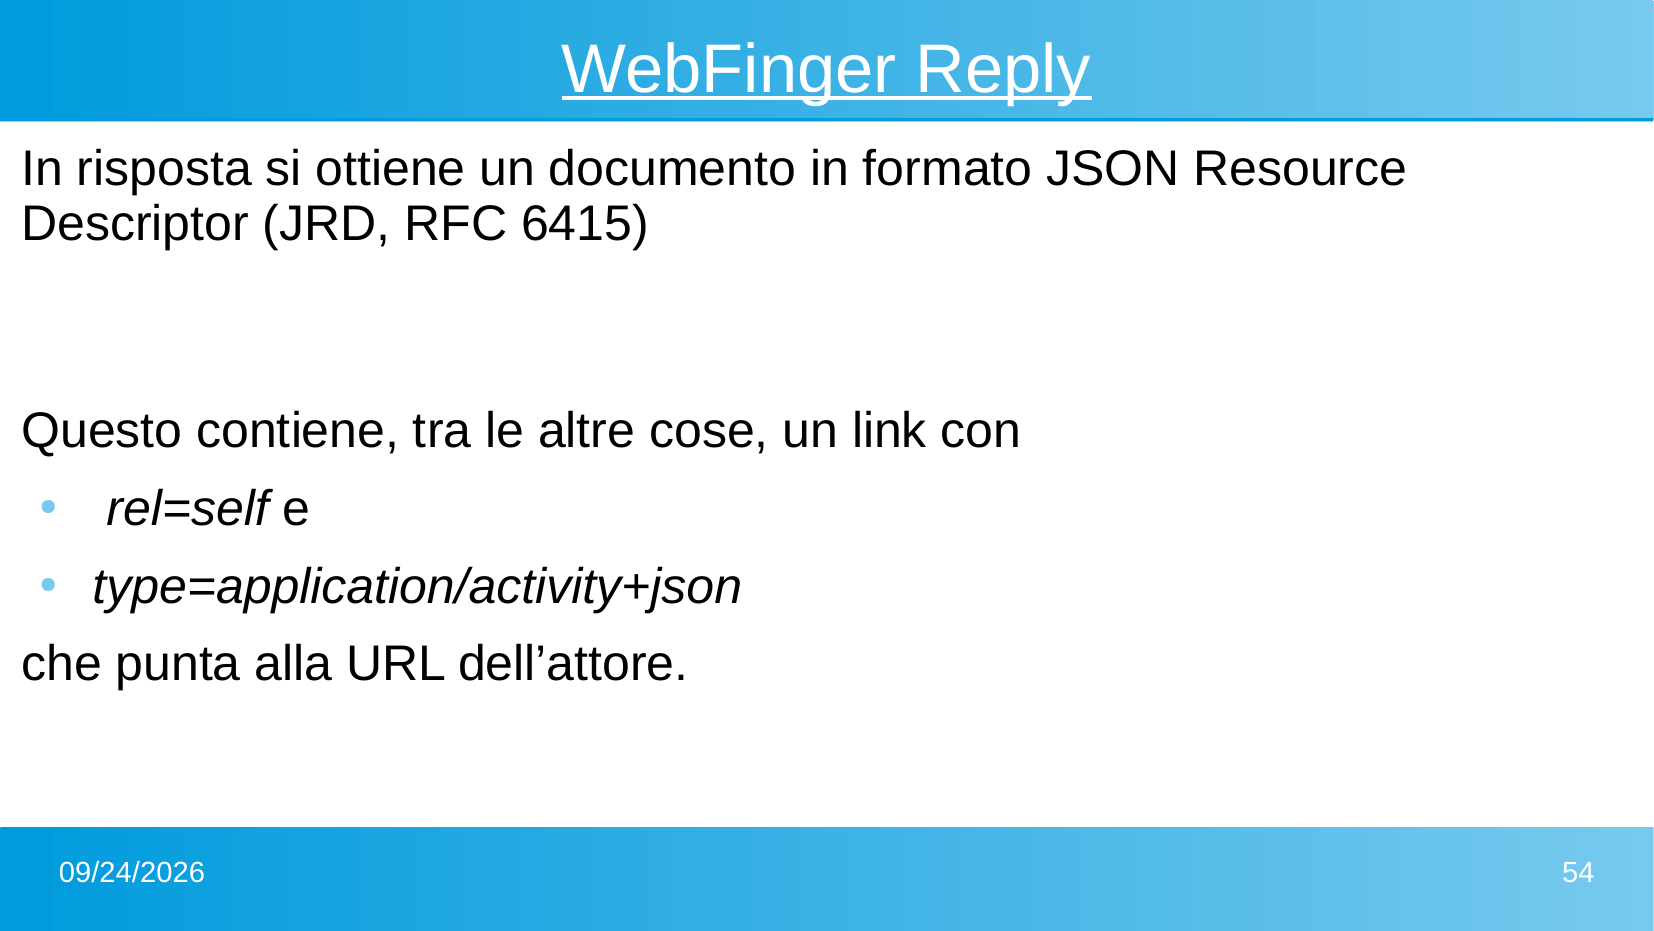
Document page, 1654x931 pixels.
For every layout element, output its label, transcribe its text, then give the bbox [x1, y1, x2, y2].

list Questo contiene, tra le altre cose, un link con rel=self e type=application/activity+json che punta alla URL dell’attore. [21, 402, 1613, 526]
title WebFinger Reply [59, 29, 1595, 108]
list In risposta si ottiene un documento in formato JSON Resource Descriptor (JRD, RFC 6415) [21, 139, 1613, 263]
